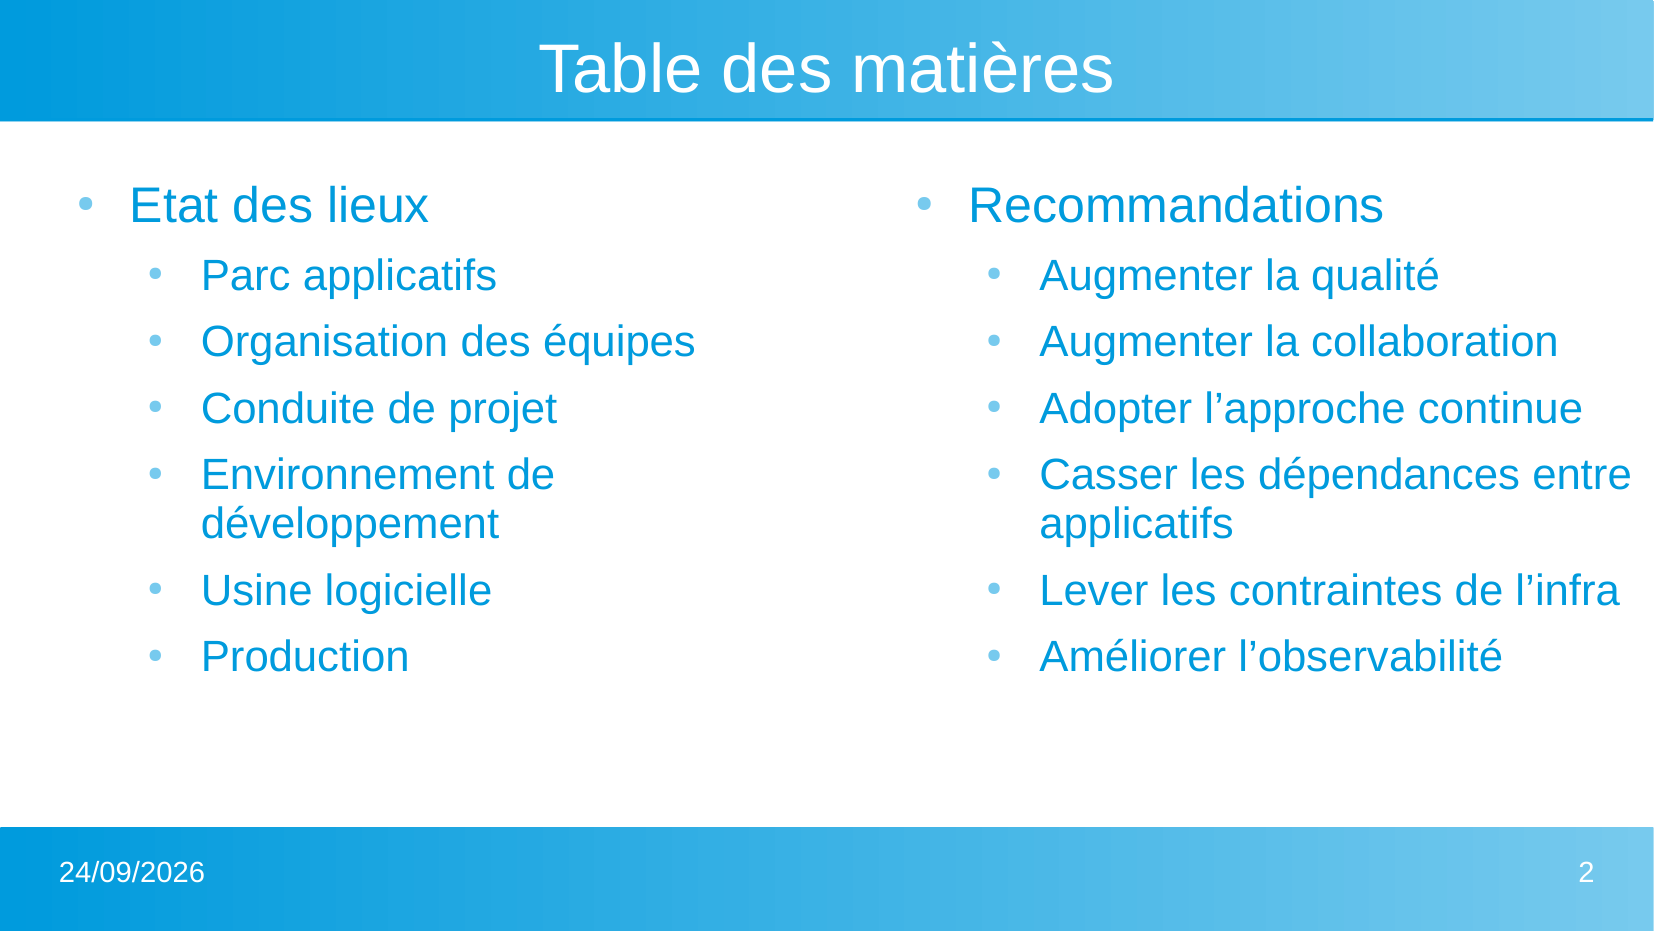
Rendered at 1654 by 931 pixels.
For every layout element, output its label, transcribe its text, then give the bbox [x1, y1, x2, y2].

list Recommandations Augmenter la qualité Augmenter la collaboration Adopter l’approche continue Casser les dépendances entre applicatifs Lever les contraintes de l’infra Améliorer l’observabilité [897, 177, 1636, 768]
title Table des matières [59, 29, 1595, 108]
list Etat des lieux Parc applicatifs Organisation des équipes Conduite de projet Environnement de développement Usine logicielle Production [59, 177, 798, 768]
